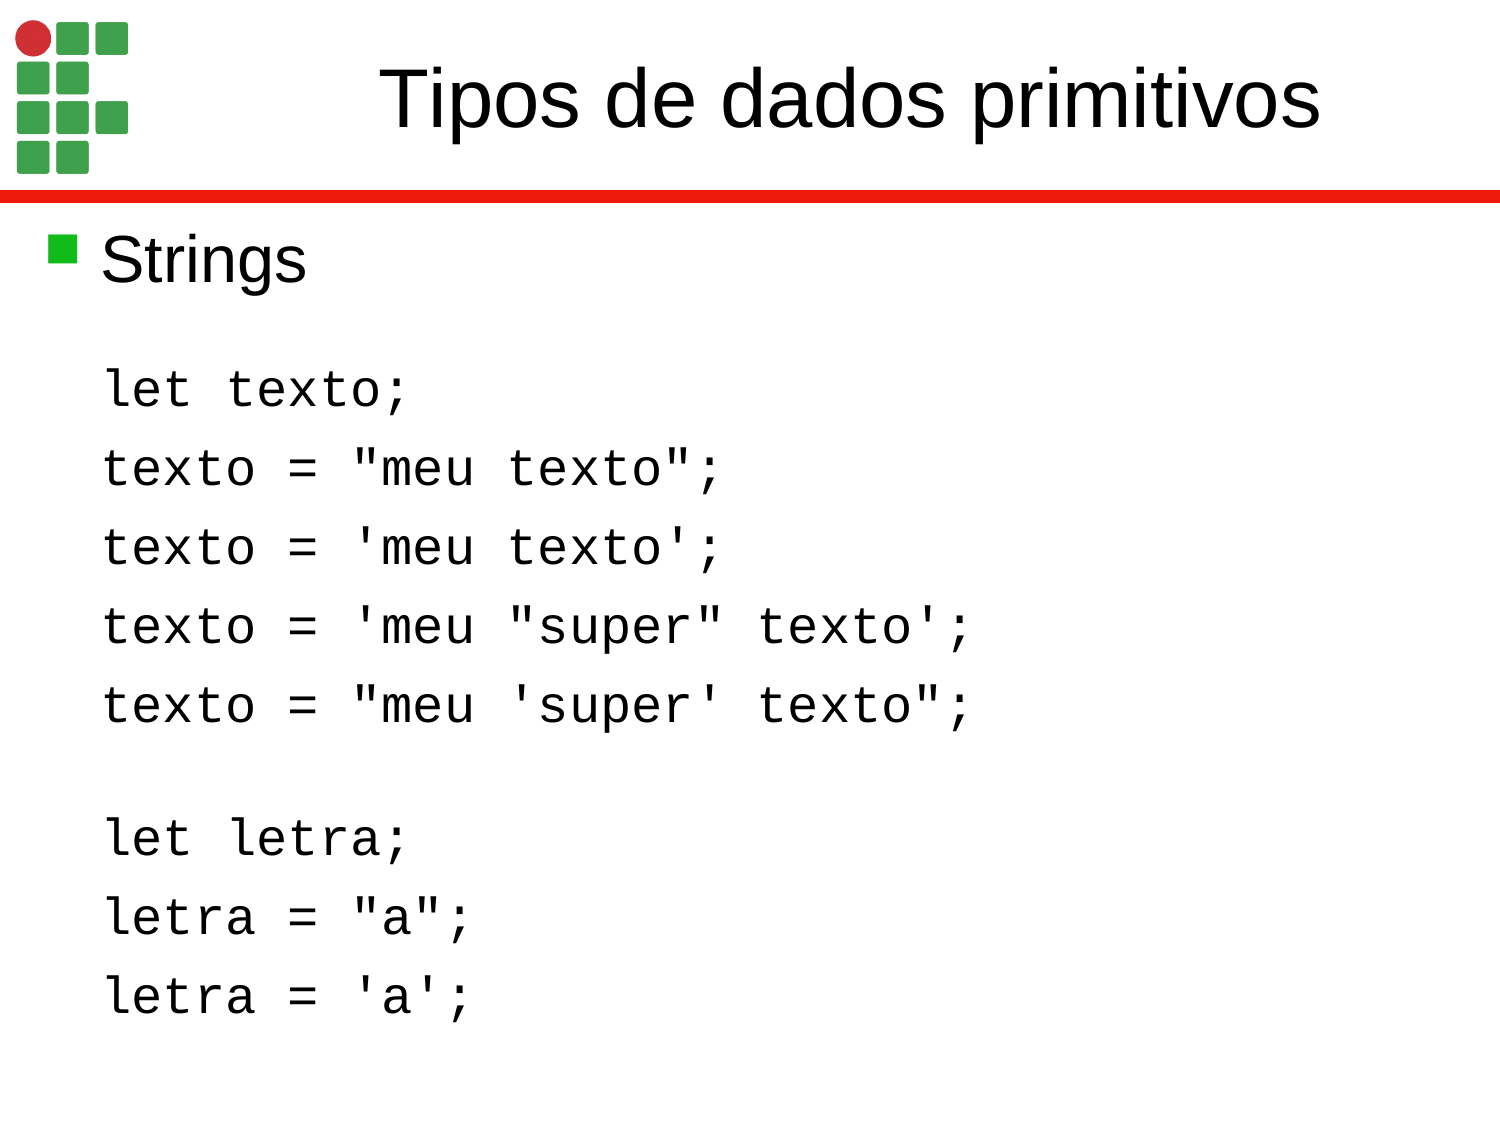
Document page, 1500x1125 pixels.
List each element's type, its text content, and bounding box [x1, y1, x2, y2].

list Strings let texto; texto = "meu texto"; texto = 'meu texto'; texto = 'meu "super" texto'; texto = "meu 'super' texto"; let letra; letra = "a"; letra = 'a'; [29, 207, 1471, 1087]
picture [14, 16, 130, 178]
title Tipos de dados primitivos [230, 0, 1471, 202]
